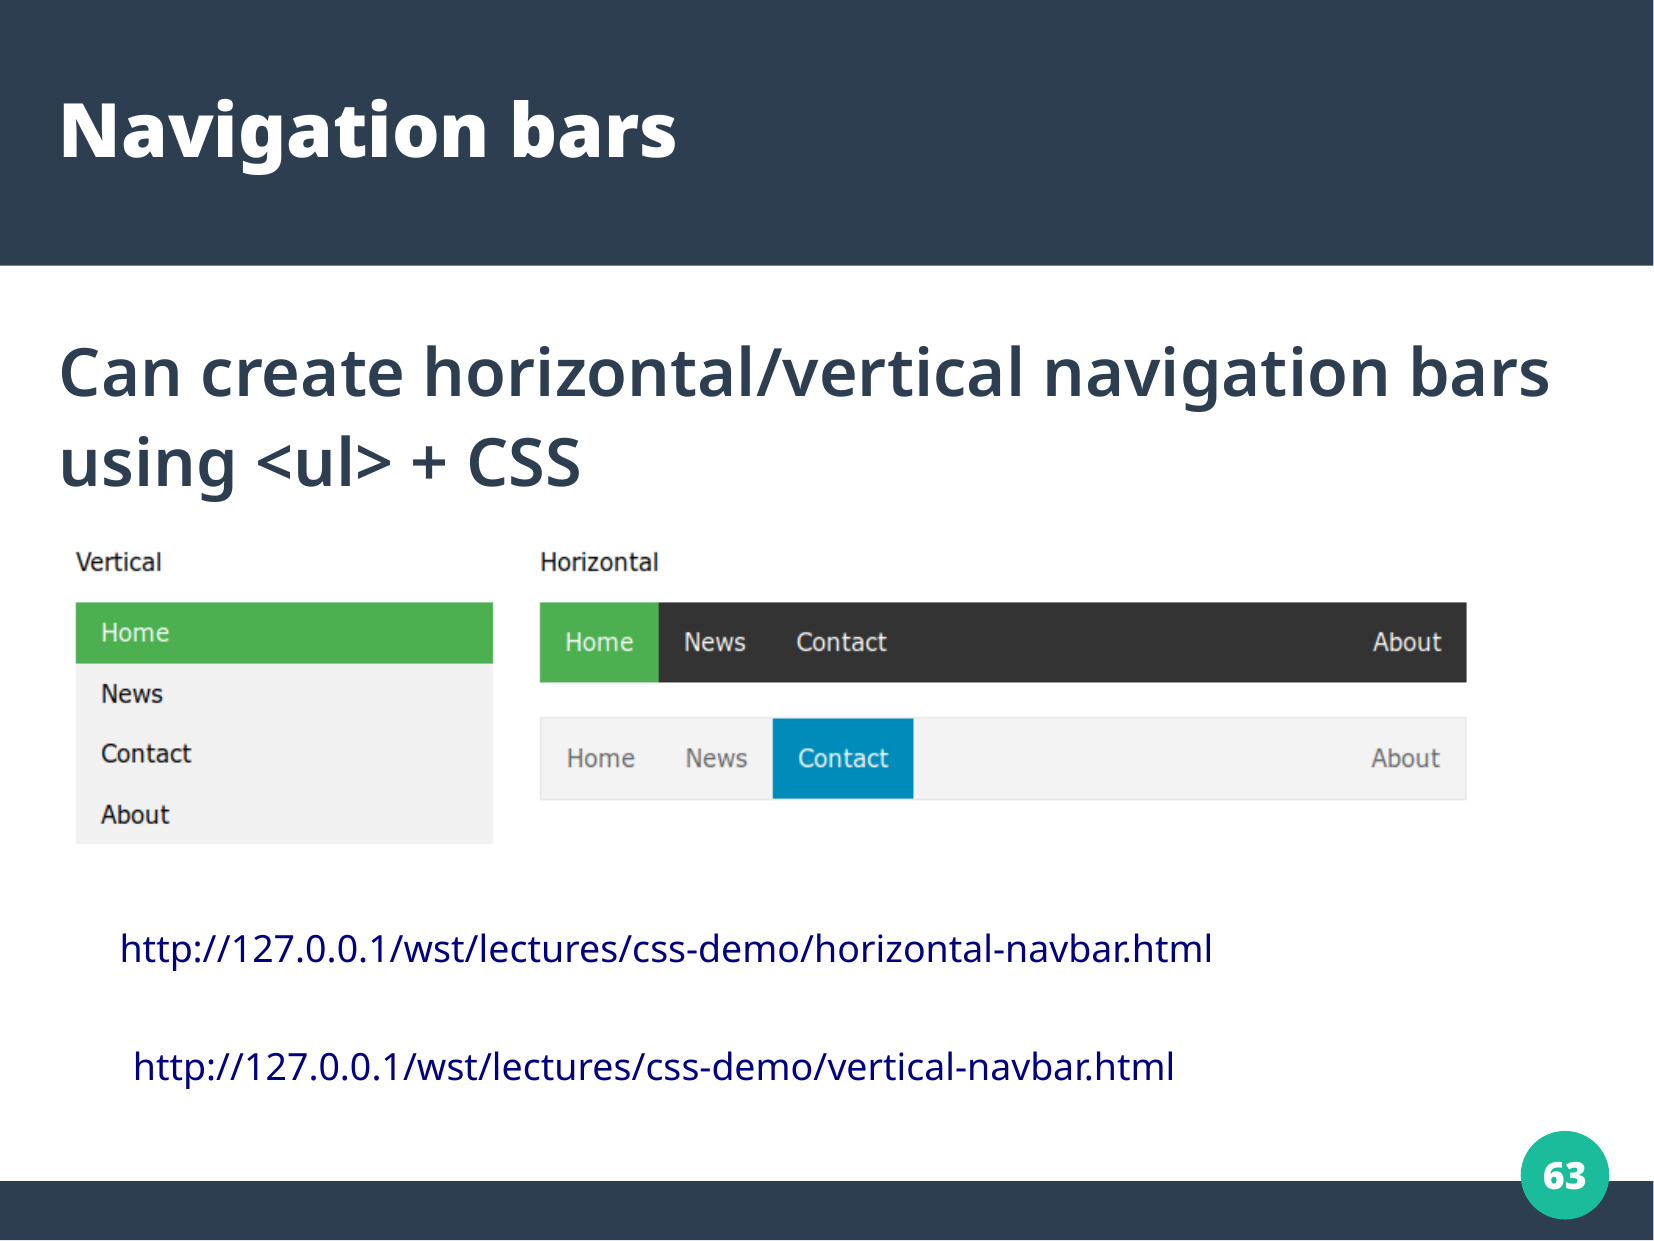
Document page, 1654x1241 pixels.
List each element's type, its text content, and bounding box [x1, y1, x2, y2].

list Can create horizontal/vertical navigation bars using <ul> + CSS [59, 324, 1595, 1152]
picture [73, 532, 1506, 857]
text_box http://127.0.0.1/wst/lectures/css-demo/vertical-navbar.html [118, 1033, 1266, 1092]
text_box http://127.0.0.1/wst/lectures/css-demo/horizontal-navbar.html [104, 915, 1300, 974]
title Navigation bars [59, 49, 1595, 207]
